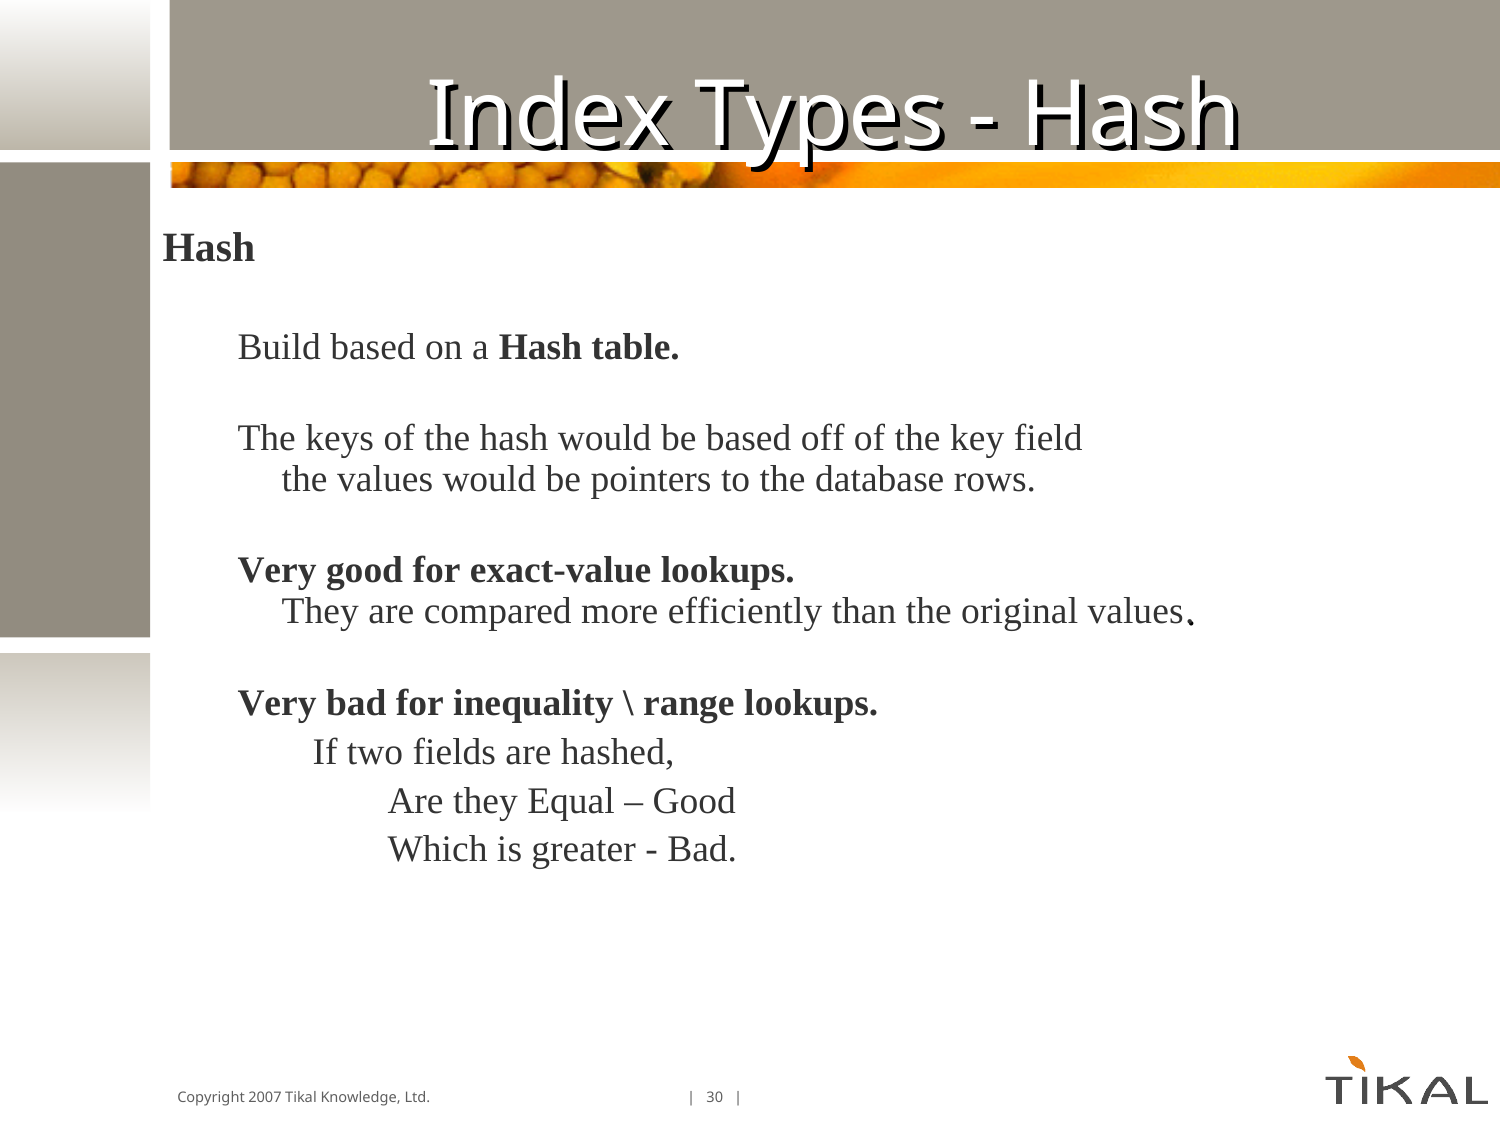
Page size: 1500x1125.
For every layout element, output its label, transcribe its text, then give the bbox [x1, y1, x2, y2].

list Hash Build based on a Hash table. The keys of the hash would be based off of the key field the values would be pointers to the database rows. Very good for exact-value lookups. They are compared more efficiently than the original values. Very bad for inequality \ range lookups. If two fields are hashed, Are they Equal – Good Which is greater - Bad. [162, 224, 1473, 1021]
picture [1312, 1034, 1500, 1125]
title Index Types - Hash [169, 0, 1499, 221]
